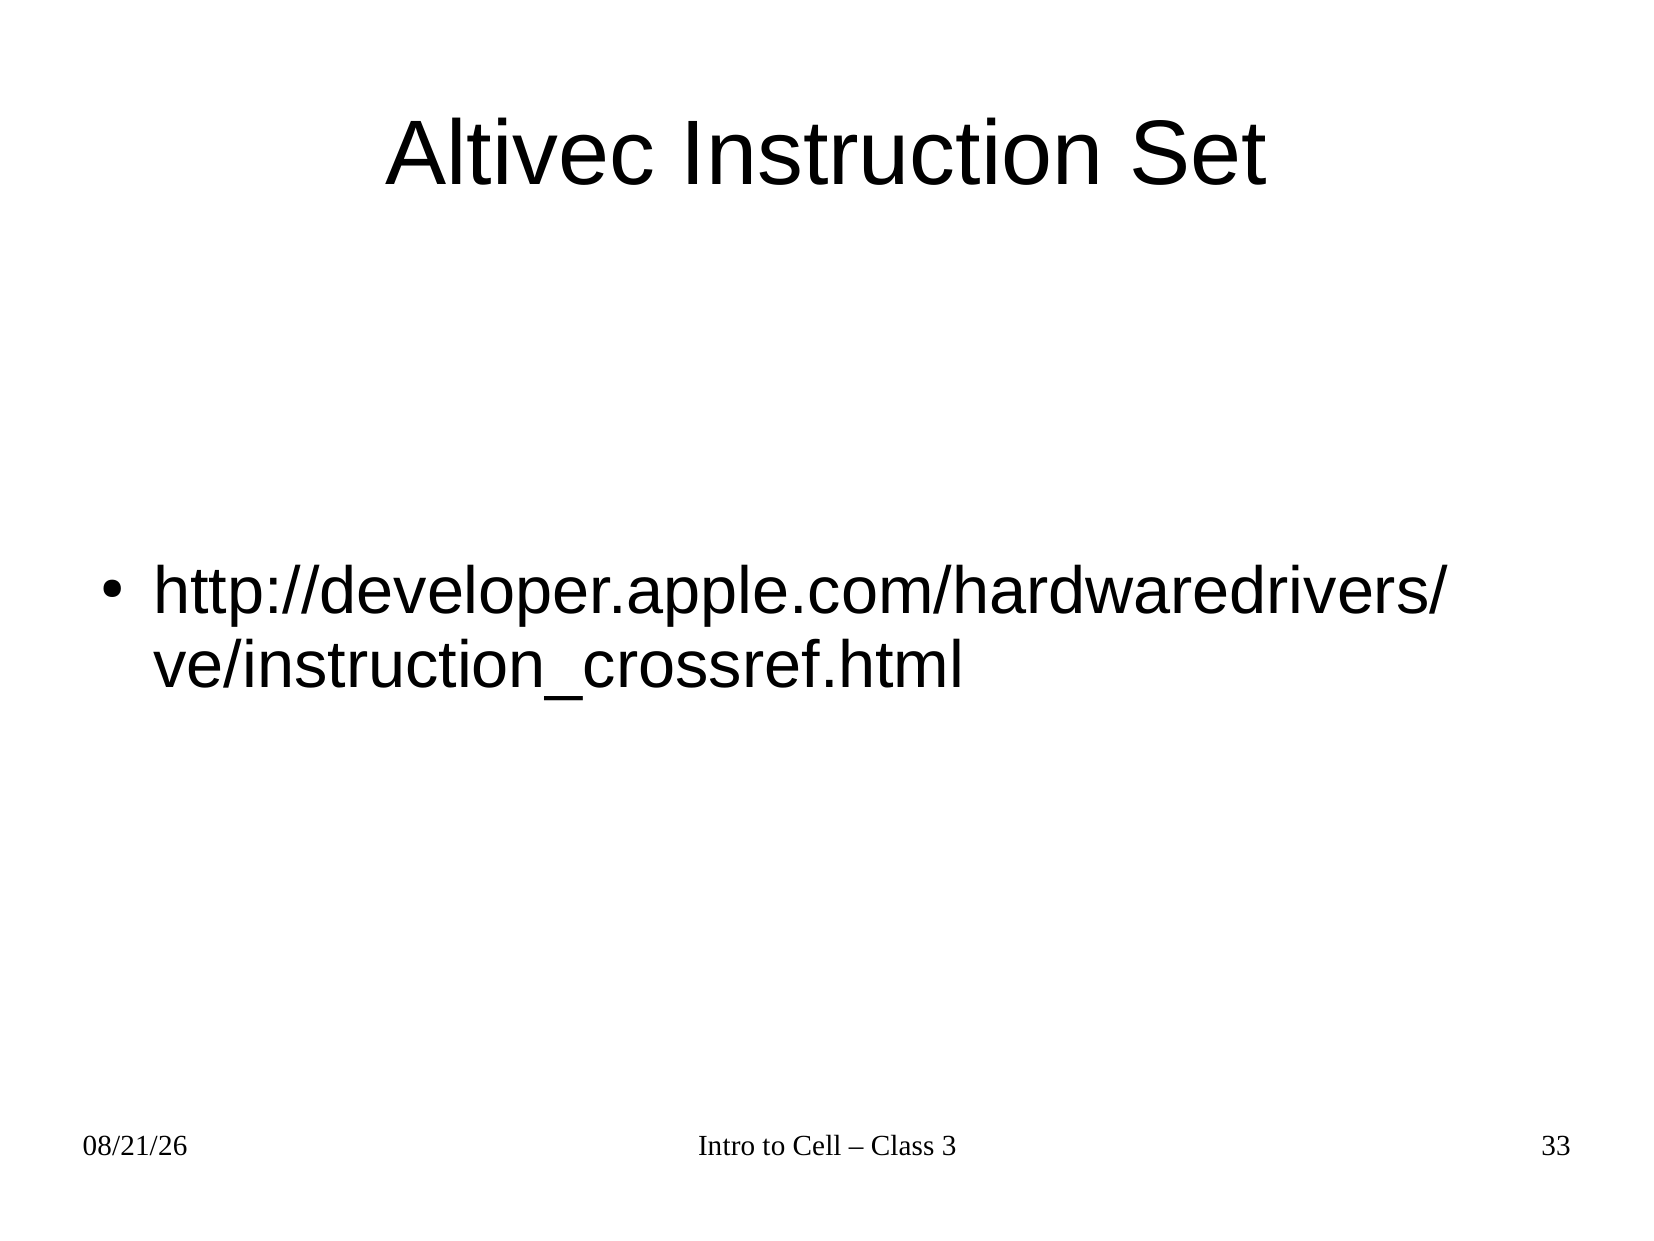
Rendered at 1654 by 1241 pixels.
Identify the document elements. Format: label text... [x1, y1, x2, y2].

list http://developer.apple.com/hardwaredrivers/ve/instruction_crossref.html [82, 552, 1538, 938]
title Altivec Instruction Set [82, 49, 1571, 257]
